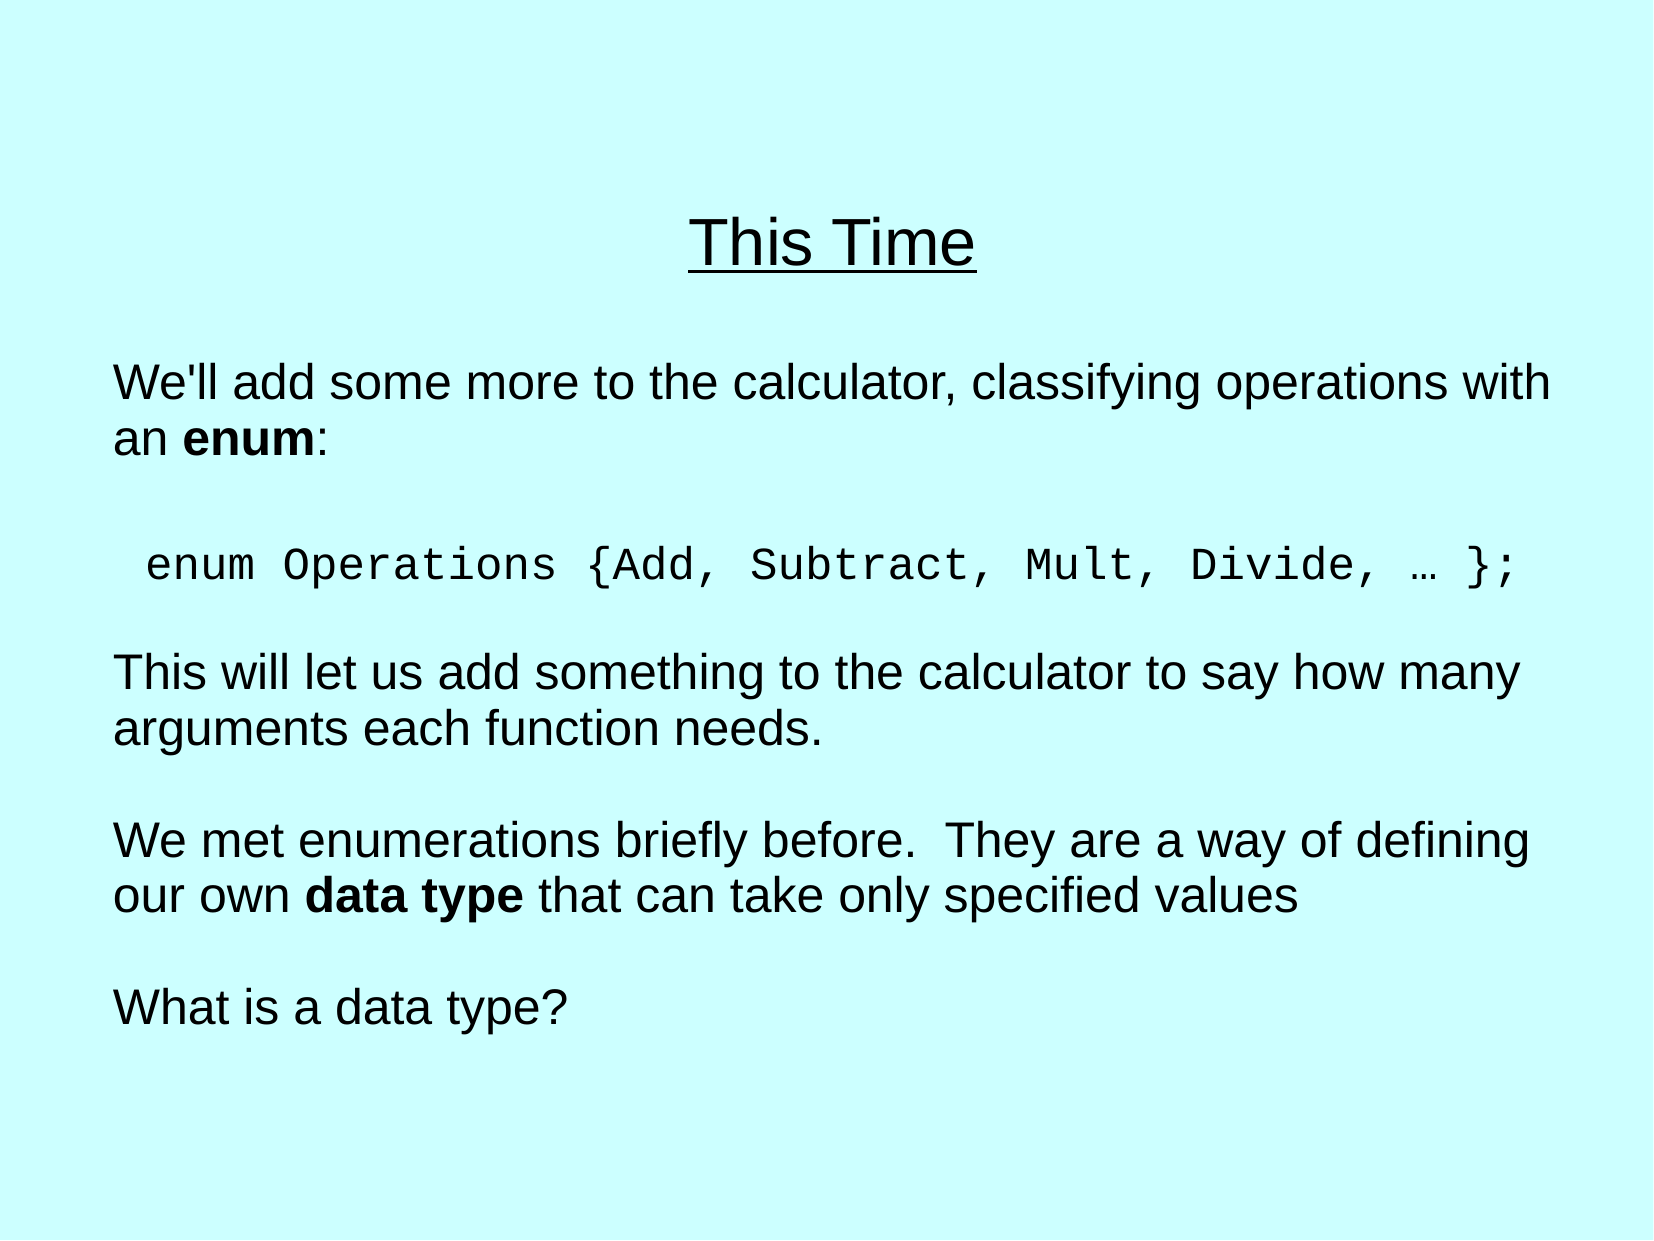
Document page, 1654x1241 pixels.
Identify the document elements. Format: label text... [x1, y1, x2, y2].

subtitle This Time We'll add some more to the calculator, classifying operations with an enum: enum Operations {Add, Subtract, Mult, Divide, … }; This will let us add something to the calculator to say how many arguments each function needs. We met enumerations briefly before. They are a way of defining our own data type that can take only specified values What is a data type? [82, 82, 1583, 1158]
